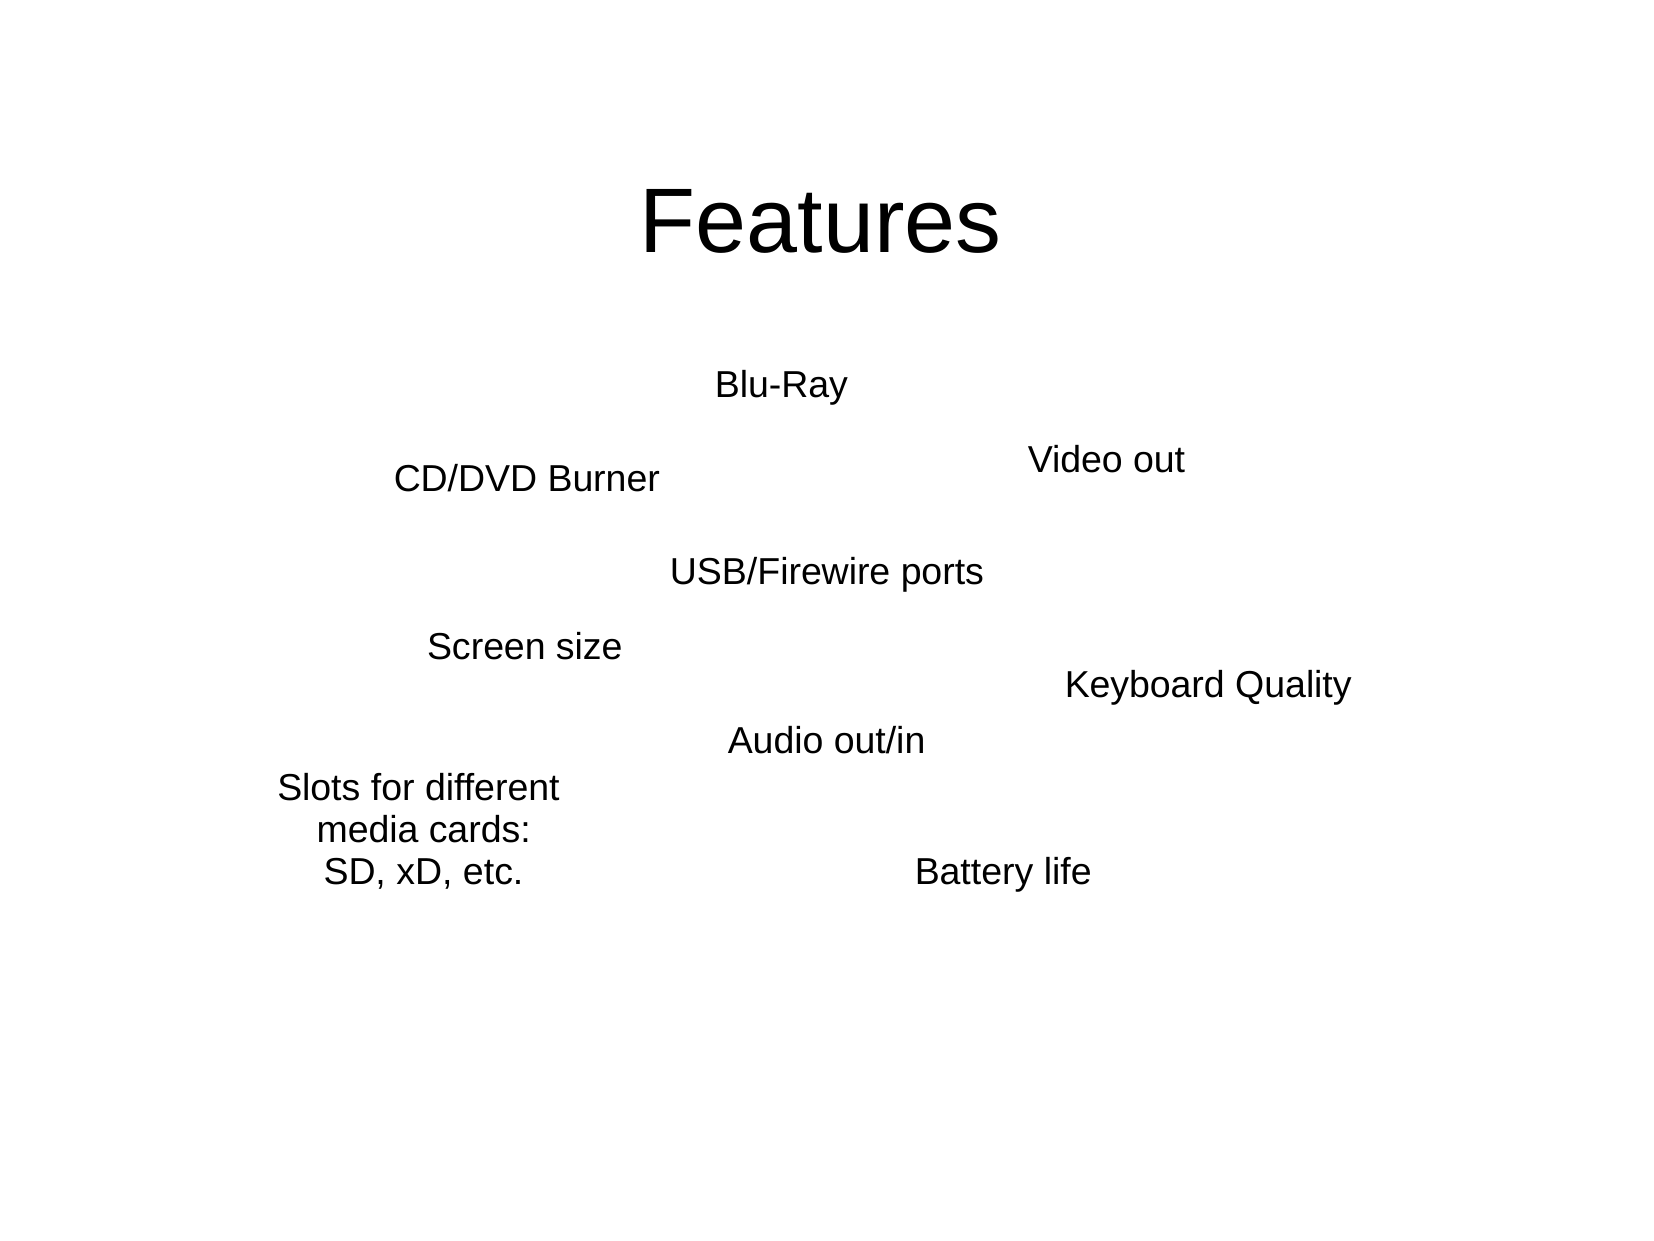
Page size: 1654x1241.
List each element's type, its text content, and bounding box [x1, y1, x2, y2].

text_box Battery life [900, 843, 1107, 901]
text_box USB/Firewire ports [655, 543, 999, 601]
text_box Blu-Ray [700, 355, 863, 413]
text_box Audio out/in [713, 712, 941, 770]
title Features [135, 125, 1506, 318]
text_box CD/DVD Burner [379, 450, 676, 507]
text_box Keyboard Quality [1050, 655, 1366, 713]
text_box Video out [1013, 430, 1201, 488]
text_box Slots for different media cards: SD, xD, etc. [262, 759, 586, 938]
text_box Screen size [412, 618, 638, 676]
